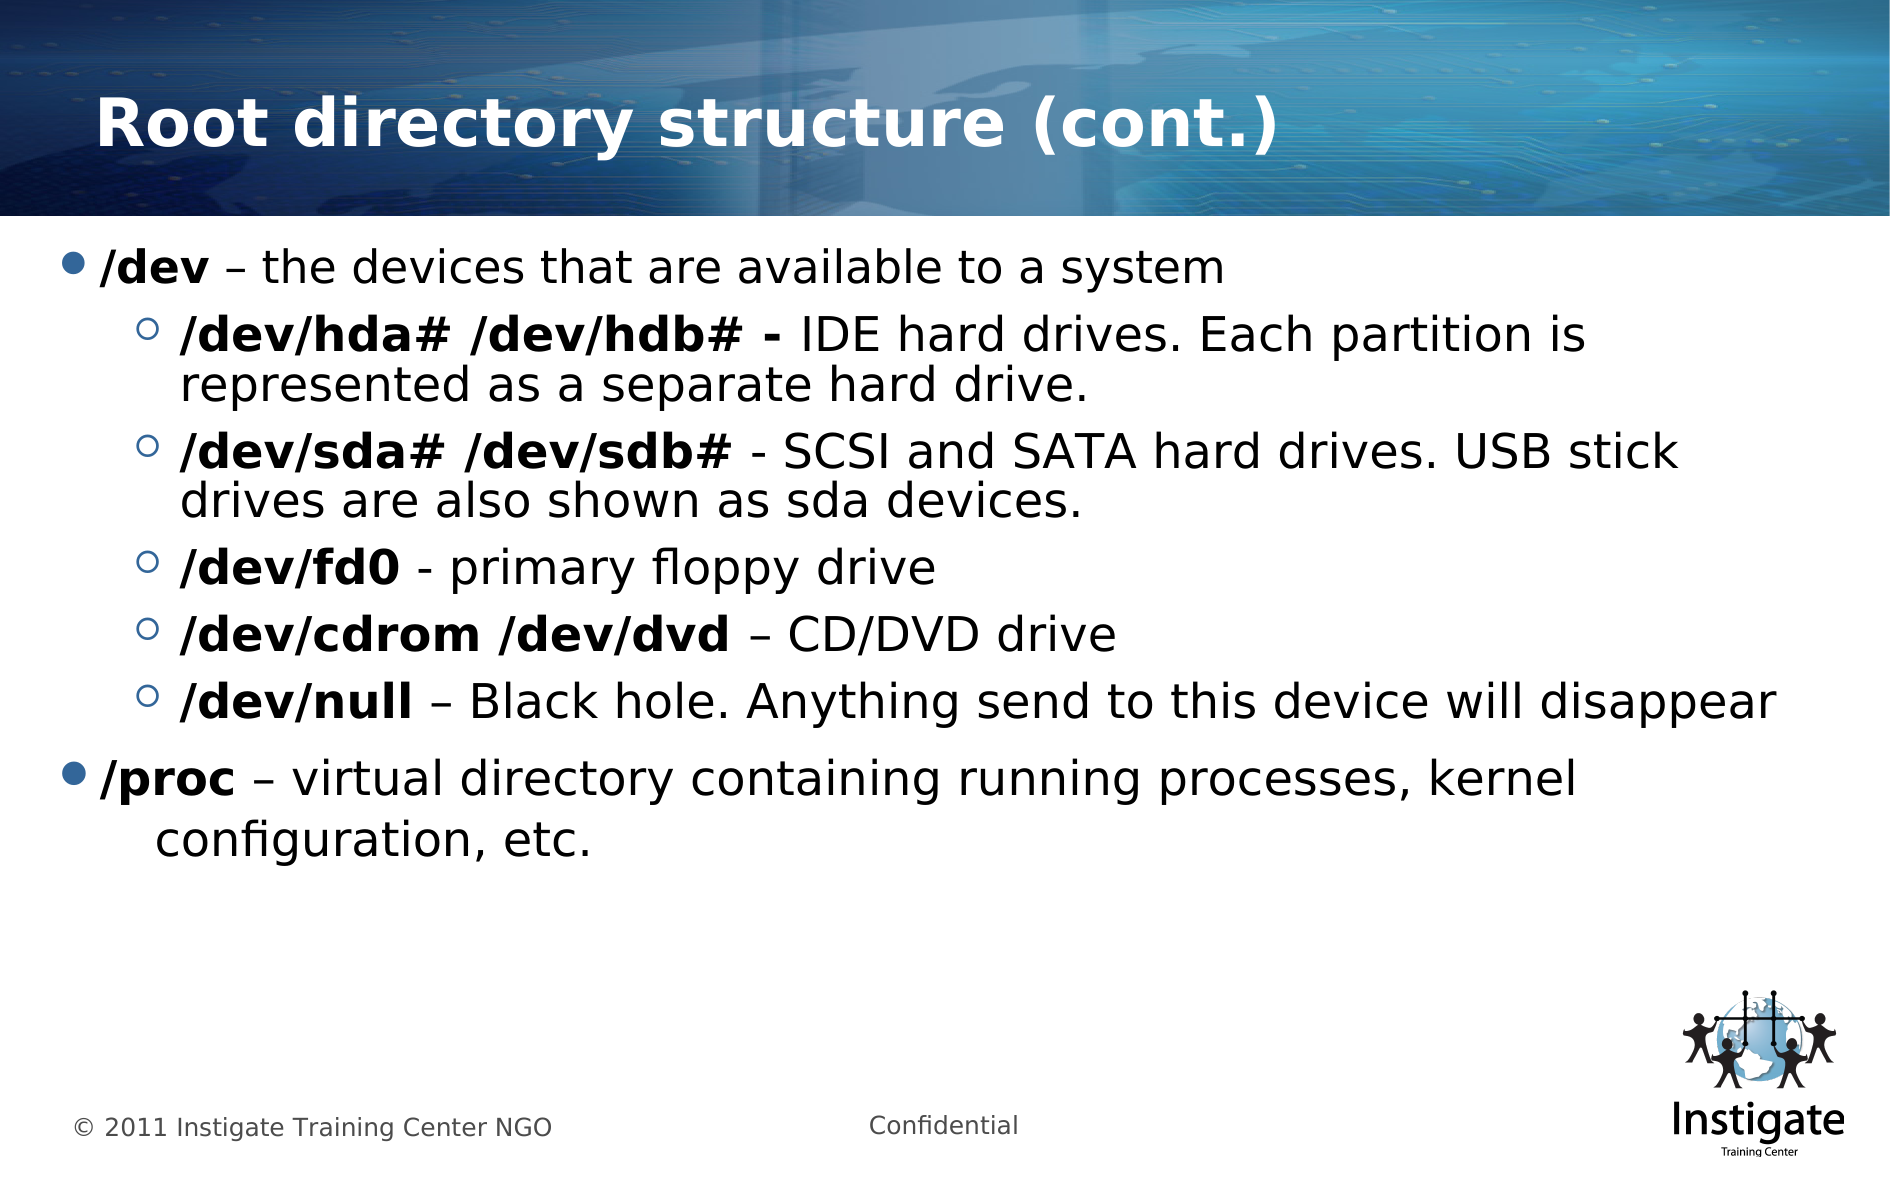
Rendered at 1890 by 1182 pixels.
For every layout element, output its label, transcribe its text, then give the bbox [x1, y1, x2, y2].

picture [0, 0, 1890, 216]
picture [1674, 990, 1844, 1157]
list /dev – the devices that are available to a system /dev/hda# /dev/hdb# - IDE hard drives. Each partition is represented as a separate hard drive. /dev/sda# /dev/sdb# - SCSI and SATA hard drives. USB stick drives are also shown as sda devices. /dev/fd0 - primary floppy drive /dev/cdrom /dev/dvd – CD/DVD drive /dev/null – Black hole. Anything send to this device will disappear /proc – virtual directory containing running processes, kernel configuration, etc. [59, 236, 1831, 1001]
title Root directory structure (cont.) [94, 54, 1793, 210]
